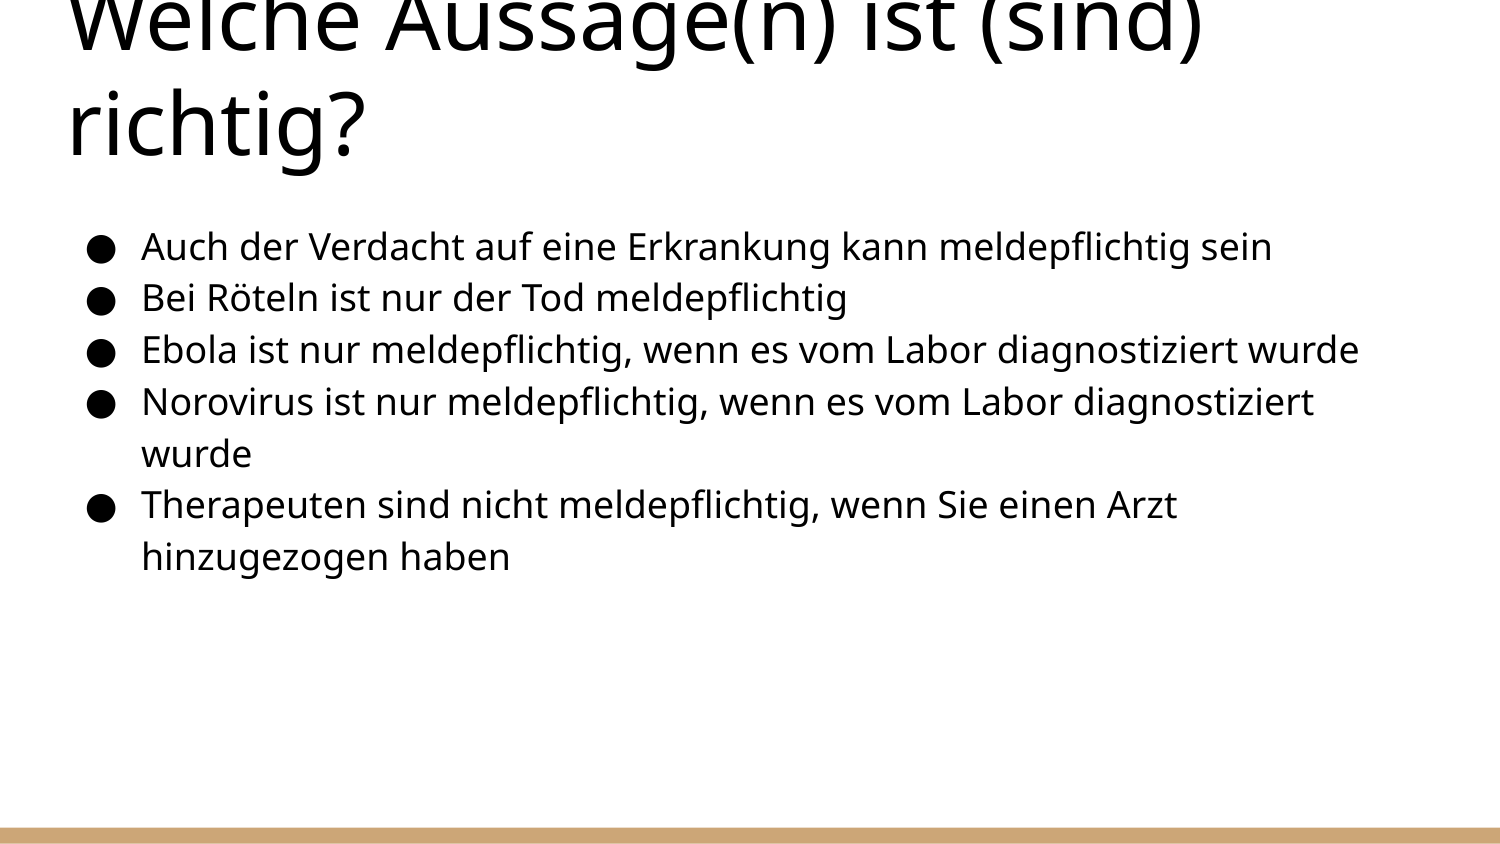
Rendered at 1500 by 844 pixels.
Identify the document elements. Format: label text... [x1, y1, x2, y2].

title Welche Aussage(n) ist (sind) richtig? [51, 51, 1449, 189]
list Auch der Verdacht auf eine Erkrankung kann meldepflichtig sein Bei Röteln ist nur der Tod meldepflichtig Ebola ist nur meldepflichtig, wenn es vom Labor diagnostiziert wurde Norovirus ist nur meldepflichtig, wenn es vom Labor diagnostiziert wurde Therapeuten sind nicht meldepflichtig, wenn Sie einen Arzt hinzugezogen haben [51, 200, 1449, 752]
